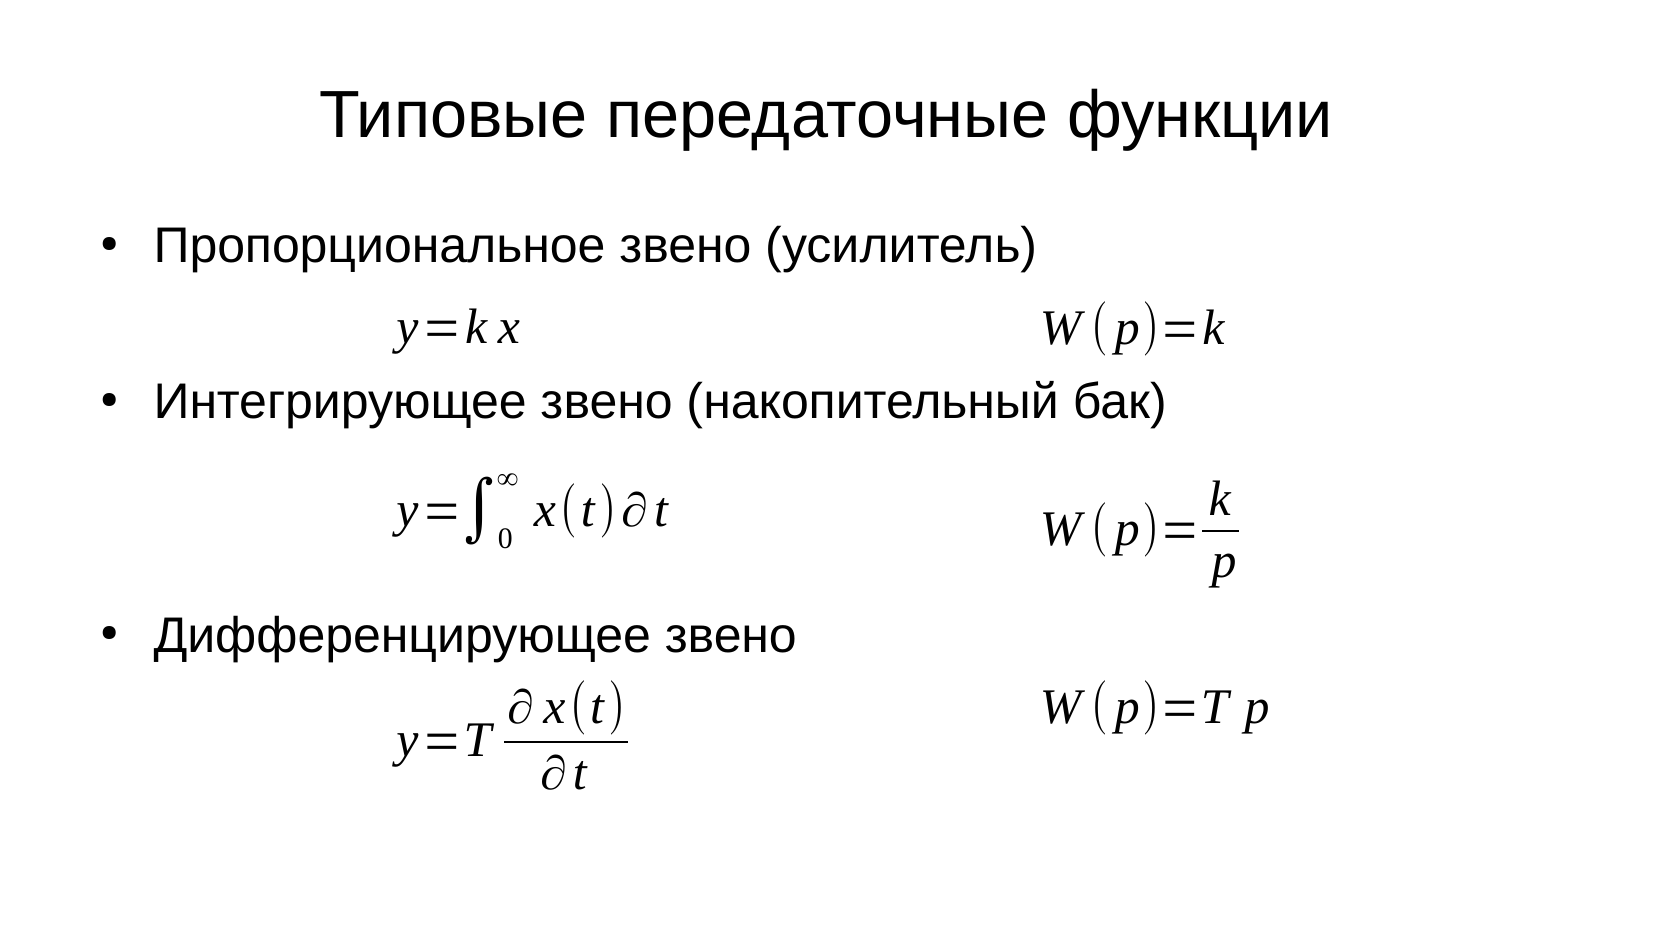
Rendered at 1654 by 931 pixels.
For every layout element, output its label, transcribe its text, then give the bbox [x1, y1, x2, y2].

chart [383, 678, 636, 801]
chart [1033, 471, 1248, 590]
title Типовые передаточные функции [82, 37, 1571, 193]
chart [383, 299, 529, 355]
list Пропорциональное звено (усилитель) Интегрирующее звено (накопительный бак) Дифференцирующее звено [82, 217, 1571, 857]
chart [1033, 678, 1277, 739]
chart [1033, 299, 1234, 360]
chart [383, 471, 678, 555]
